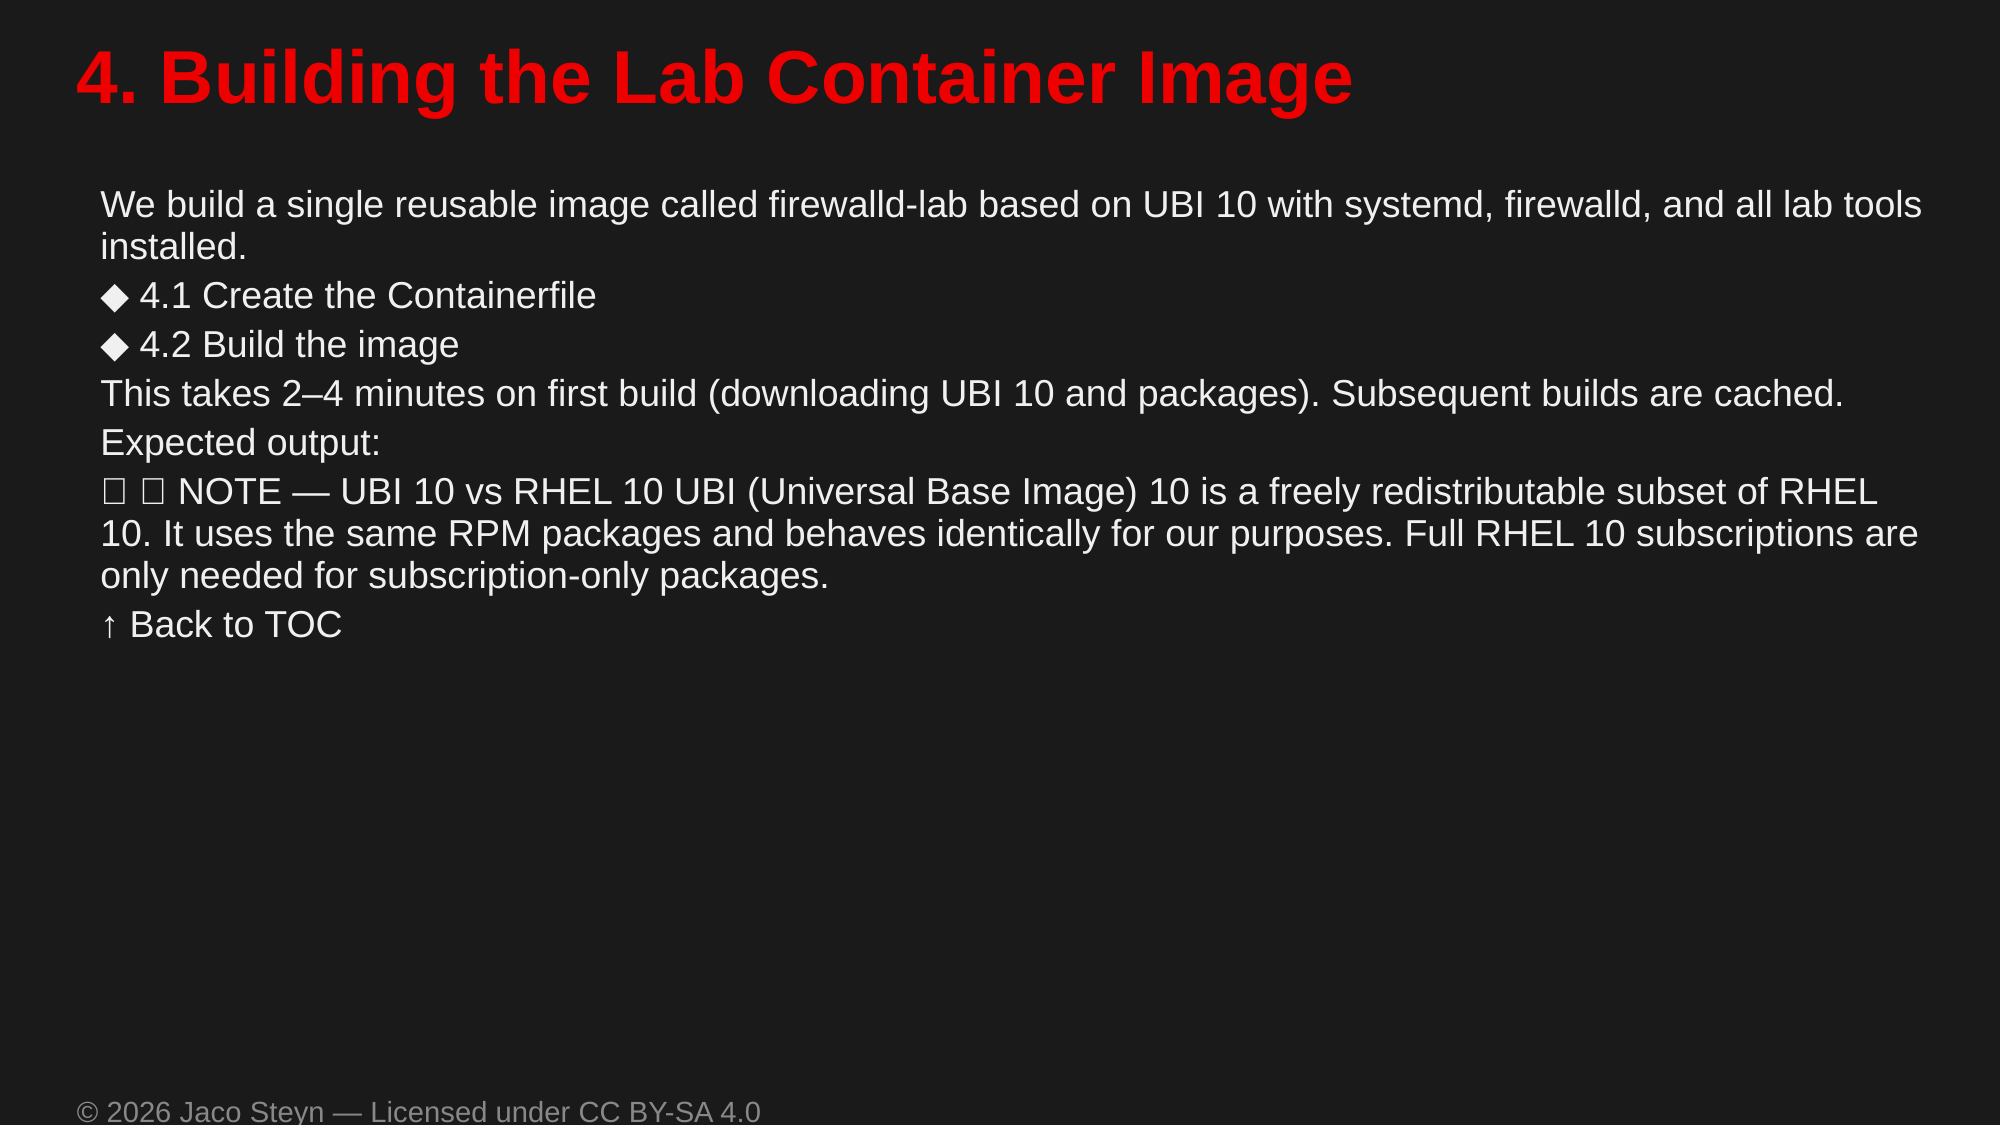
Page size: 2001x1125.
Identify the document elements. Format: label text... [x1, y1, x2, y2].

text_box © 2026 Jaco Steyn — Licensed under CC BY-SA 4.0 [59, 1083, 1942, 1120]
text_box 4. Building the Lab Container Image [59, 23, 1942, 154]
text_box We build a single reusable image called firewalld-lab based on UBI 10 with systemd, firewalld, and all lab tools installed. ◆ 4.1 Create the Containerfile ◆ 4.2 Build the image This takes 2–4 minutes on first build (downloading UBI 10 and packages). Subsequent builds are cached. Expected output: 💡 📝 NOTE — UBI 10 vs RHEL 10 UBI (Universal Base Image) 10 is a freely redistributable subset of RHEL 10. It uses the same RPM packages and behaves identically for our purposes. Full RHEL 10 subscriptions are only needed for subscription-only packages. ↑ Back to TOC [59, 171, 1942, 1083]
